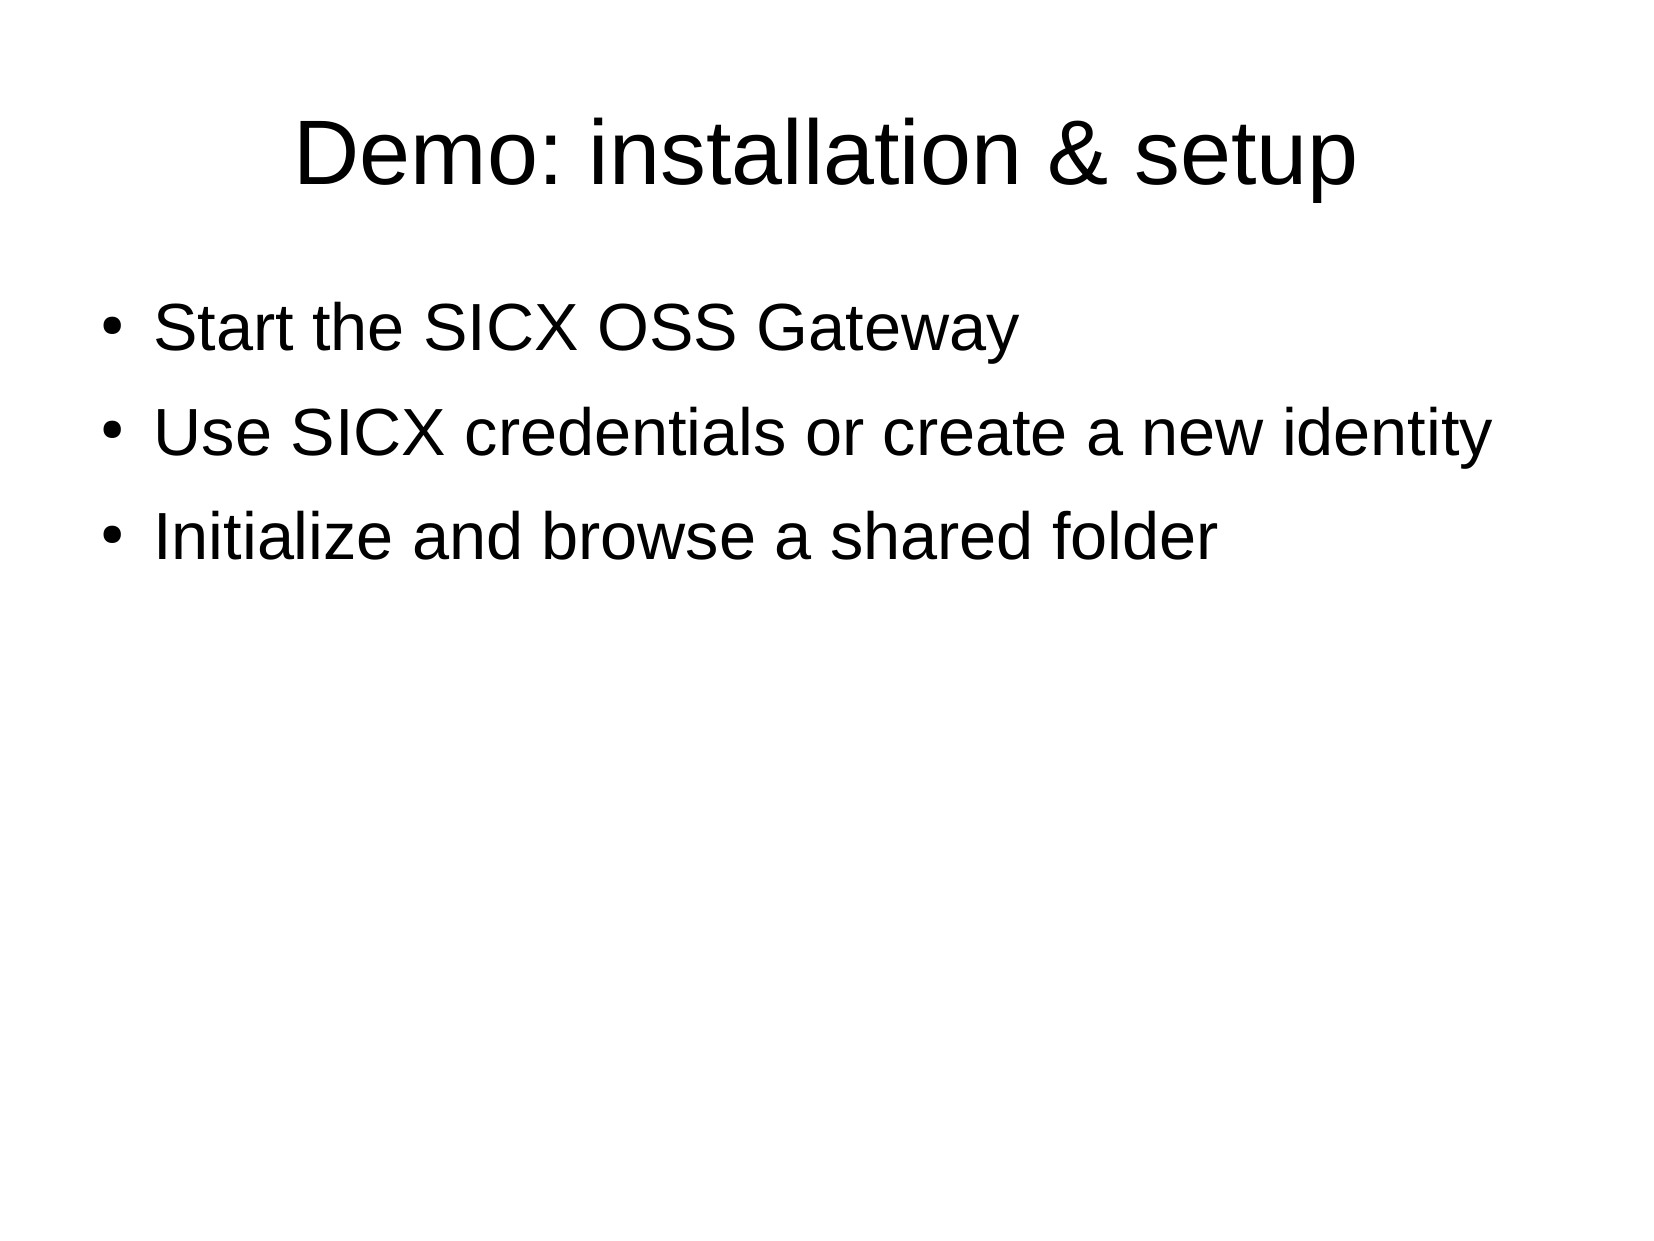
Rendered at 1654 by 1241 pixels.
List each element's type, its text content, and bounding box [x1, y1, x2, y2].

title Demo: installation & setup [82, 49, 1571, 257]
list Start the SICX OSS Gateway Use SICX credentials or create a new identity Initialize and browse a shared folder [82, 290, 1571, 1010]
